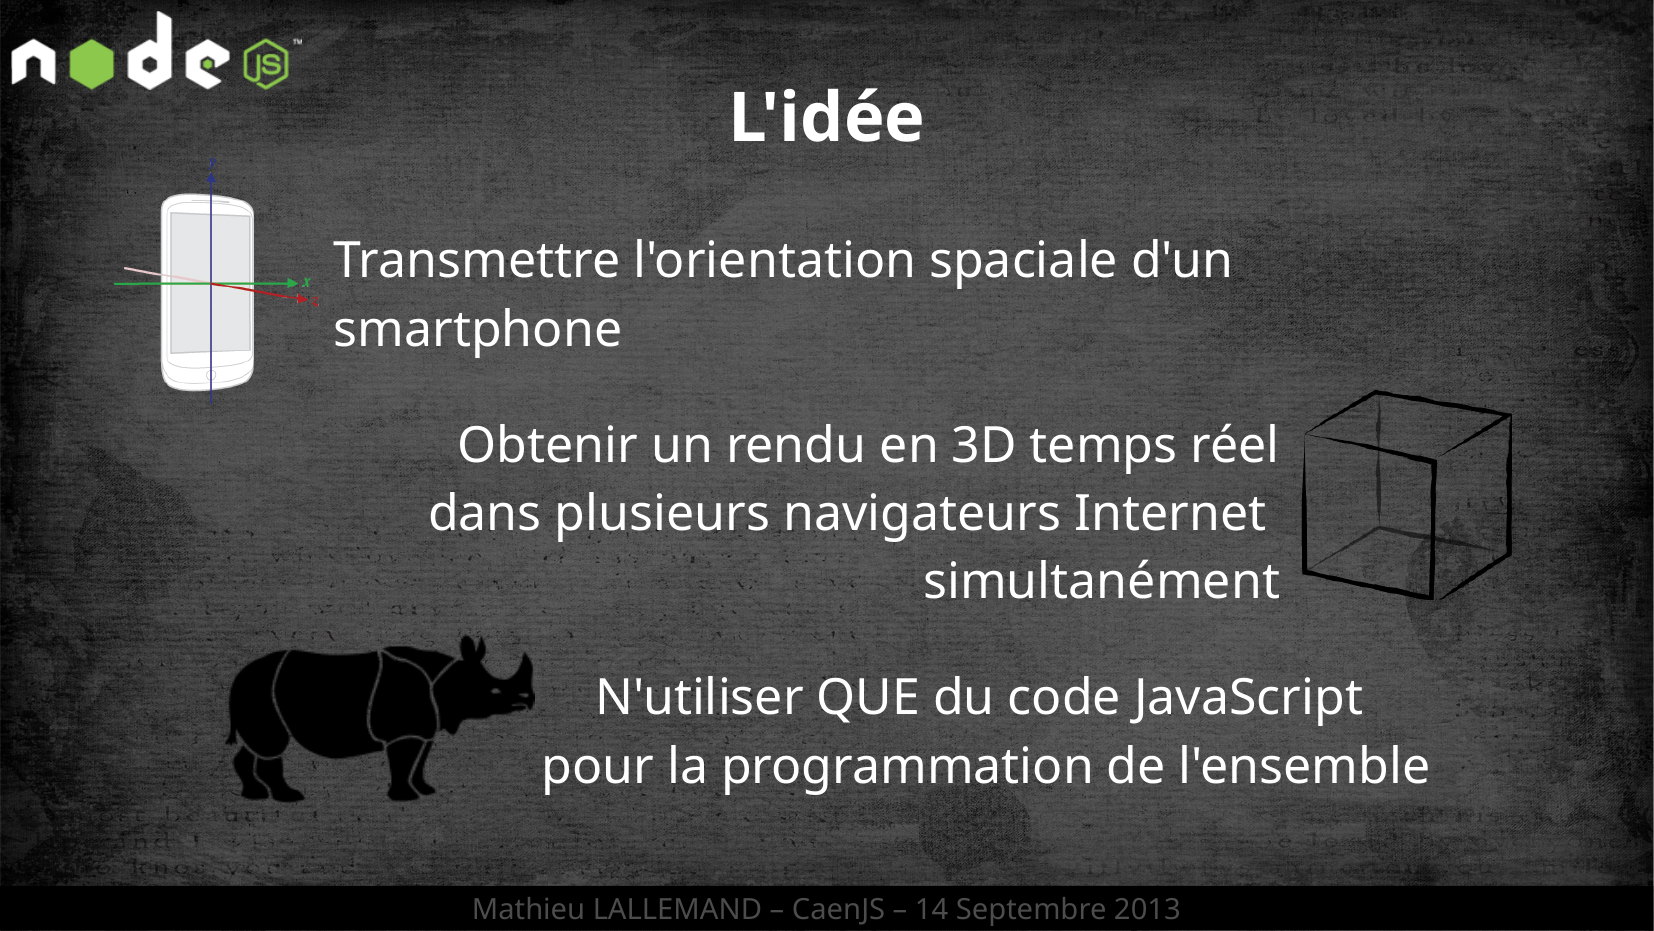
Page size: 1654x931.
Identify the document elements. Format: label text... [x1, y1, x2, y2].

title L'idée [82, 37, 1571, 193]
picture [0, 0, 1654, 885]
text_box Transmettre l'orientation spaciale d'un smartphone [319, 217, 1288, 355]
text_box N'utiliser QUE du code JavaScript pour la programmation de l'ensemble [535, 654, 1477, 792]
text_box Mathieu LALLEMAND – CaenJS – 14 Septembre 2013 [0, 885, 1654, 931]
text_box Obtenir un rendu en 3D temps réel dans plusieurs navigateurs Internet simultanément [413, 401, 1290, 600]
